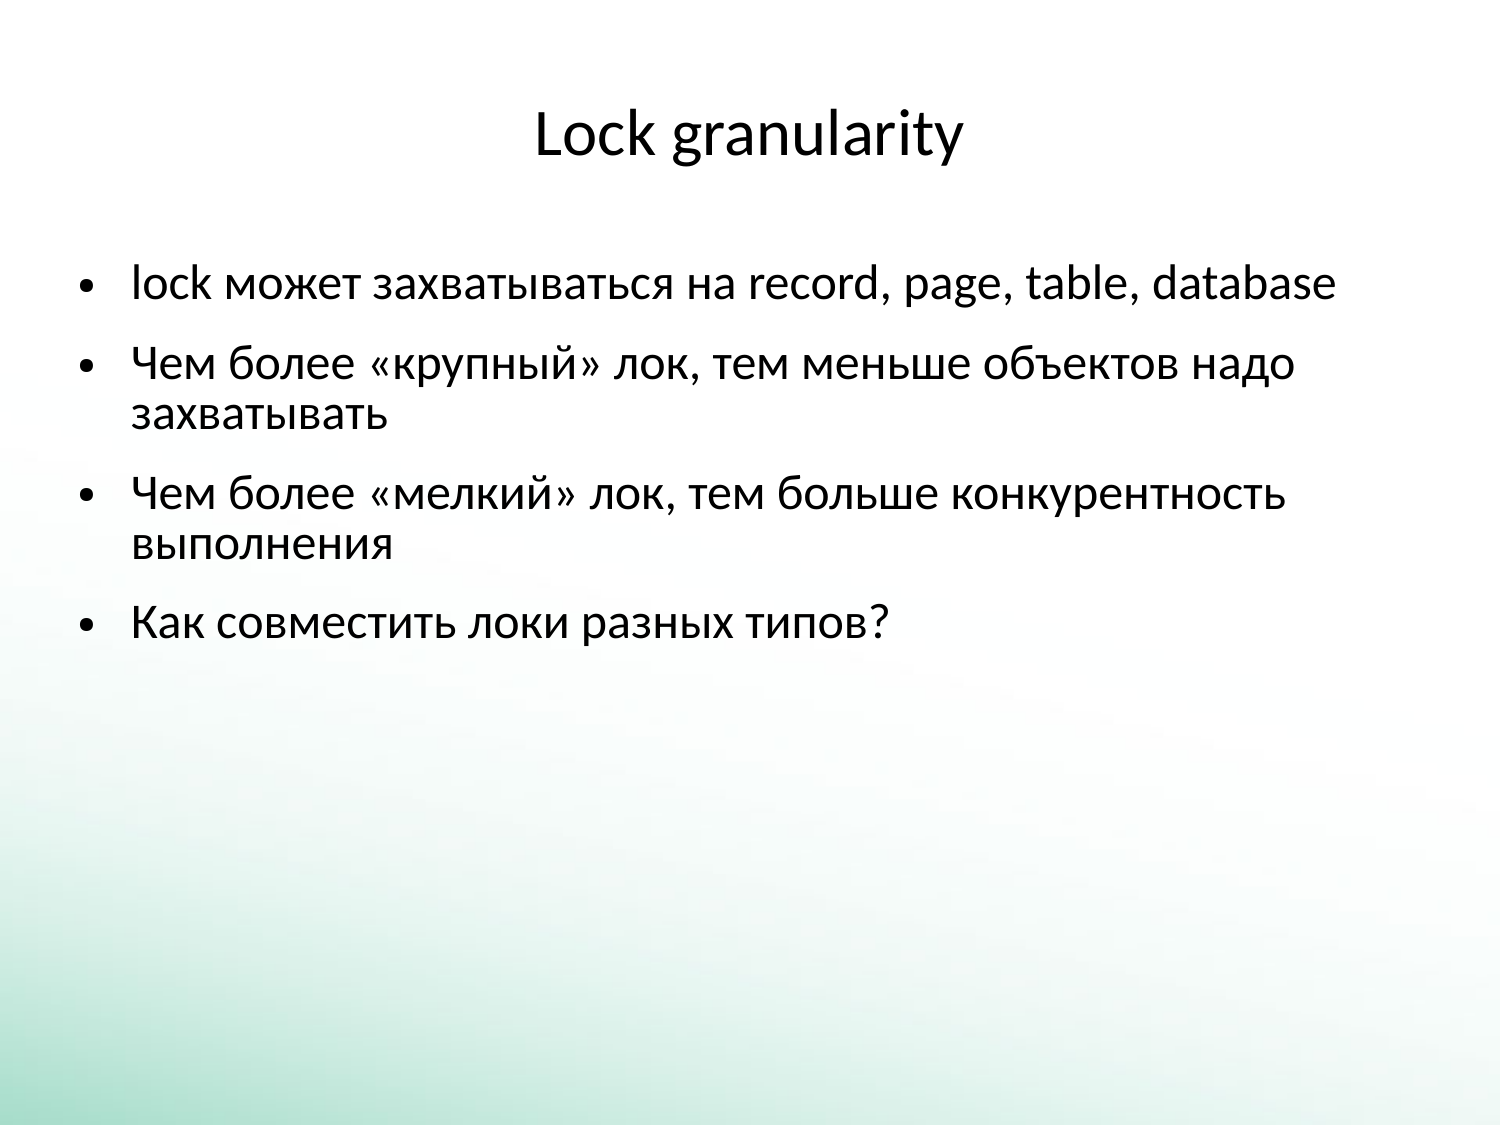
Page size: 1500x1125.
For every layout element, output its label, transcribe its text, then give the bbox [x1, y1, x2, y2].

picture [0, 0, 1500, 1125]
list lock может захватываться на record, page, table, database Чем более «крупный» лок, тем меньше объектов надо захватывать Чем более «мелкий» лок, тем больше конкурентность выполнения Как совместить локи разных типов? [60, 262, 1411, 1005]
title Lock granularity [75, 45, 1425, 233]
